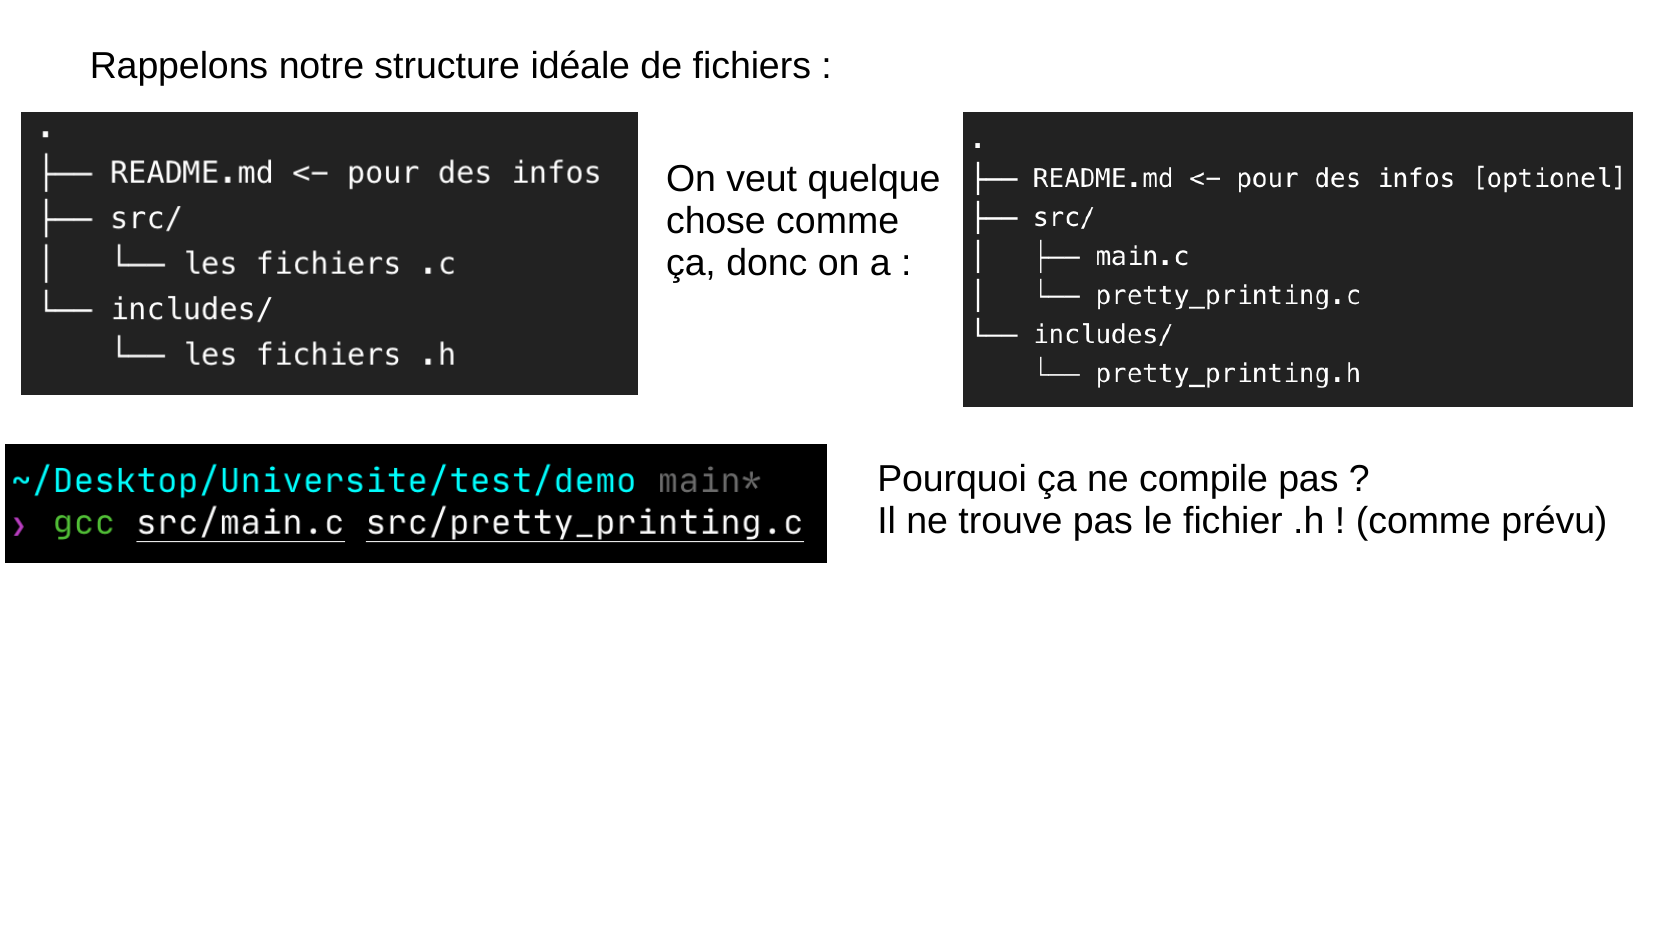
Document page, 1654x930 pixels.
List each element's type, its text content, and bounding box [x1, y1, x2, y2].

text_box Pourquoi ça ne compile pas ? Il ne trouve pas le fichier .h ! (comme prévu) [862, 449, 1651, 563]
picture [21, 112, 638, 395]
picture [5, 444, 827, 563]
text_box On veut quelque chose comme ça, donc on a : [651, 150, 961, 376]
text_box Rappelons notre structure idéale de fichiers : [75, 37, 1613, 151]
picture [963, 112, 1633, 407]
